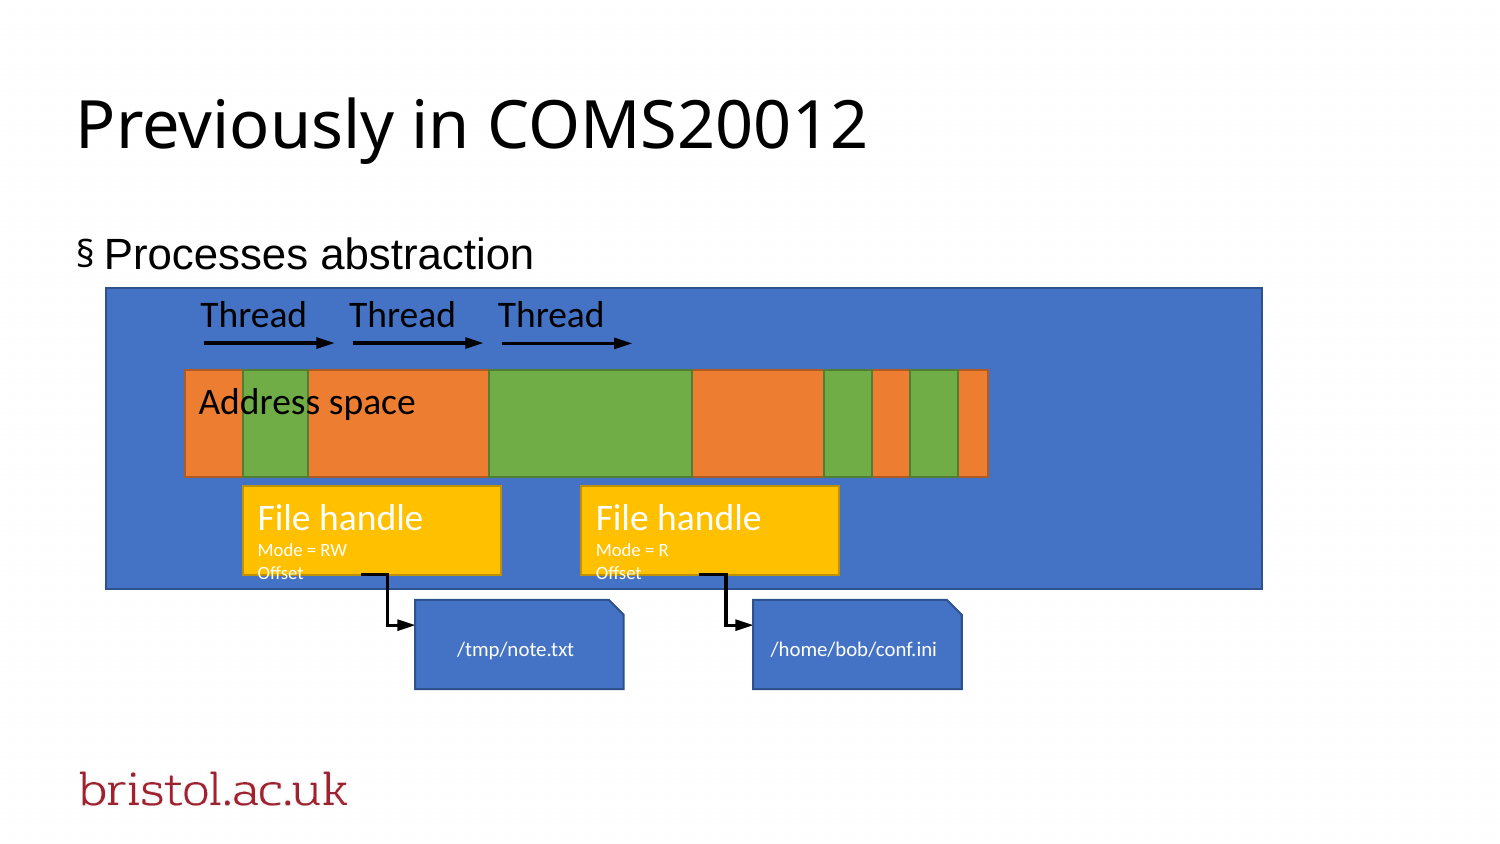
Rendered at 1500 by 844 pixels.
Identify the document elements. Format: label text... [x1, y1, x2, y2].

text_box Thread [483, 282, 622, 344]
text_box /tmp/note.txt [415, 599, 624, 690]
title Previously in COMS20012 [60, 44, 1440, 209]
text_box Thread [334, 282, 473, 344]
text_box [324, 288, 334, 342]
text_box Thread [185, 282, 324, 344]
text_box /home/bob/conf.ini [753, 599, 962, 690]
text_box [473, 288, 483, 342]
list Processes abstraction [60, 224, 1440, 699]
text_box File handle Mode = RW Offset [243, 486, 501, 575]
text_box [106, 288, 1262, 589]
text_box Address space [183, 369, 434, 431]
text_box File handle Mode = R Offset [581, 486, 839, 575]
